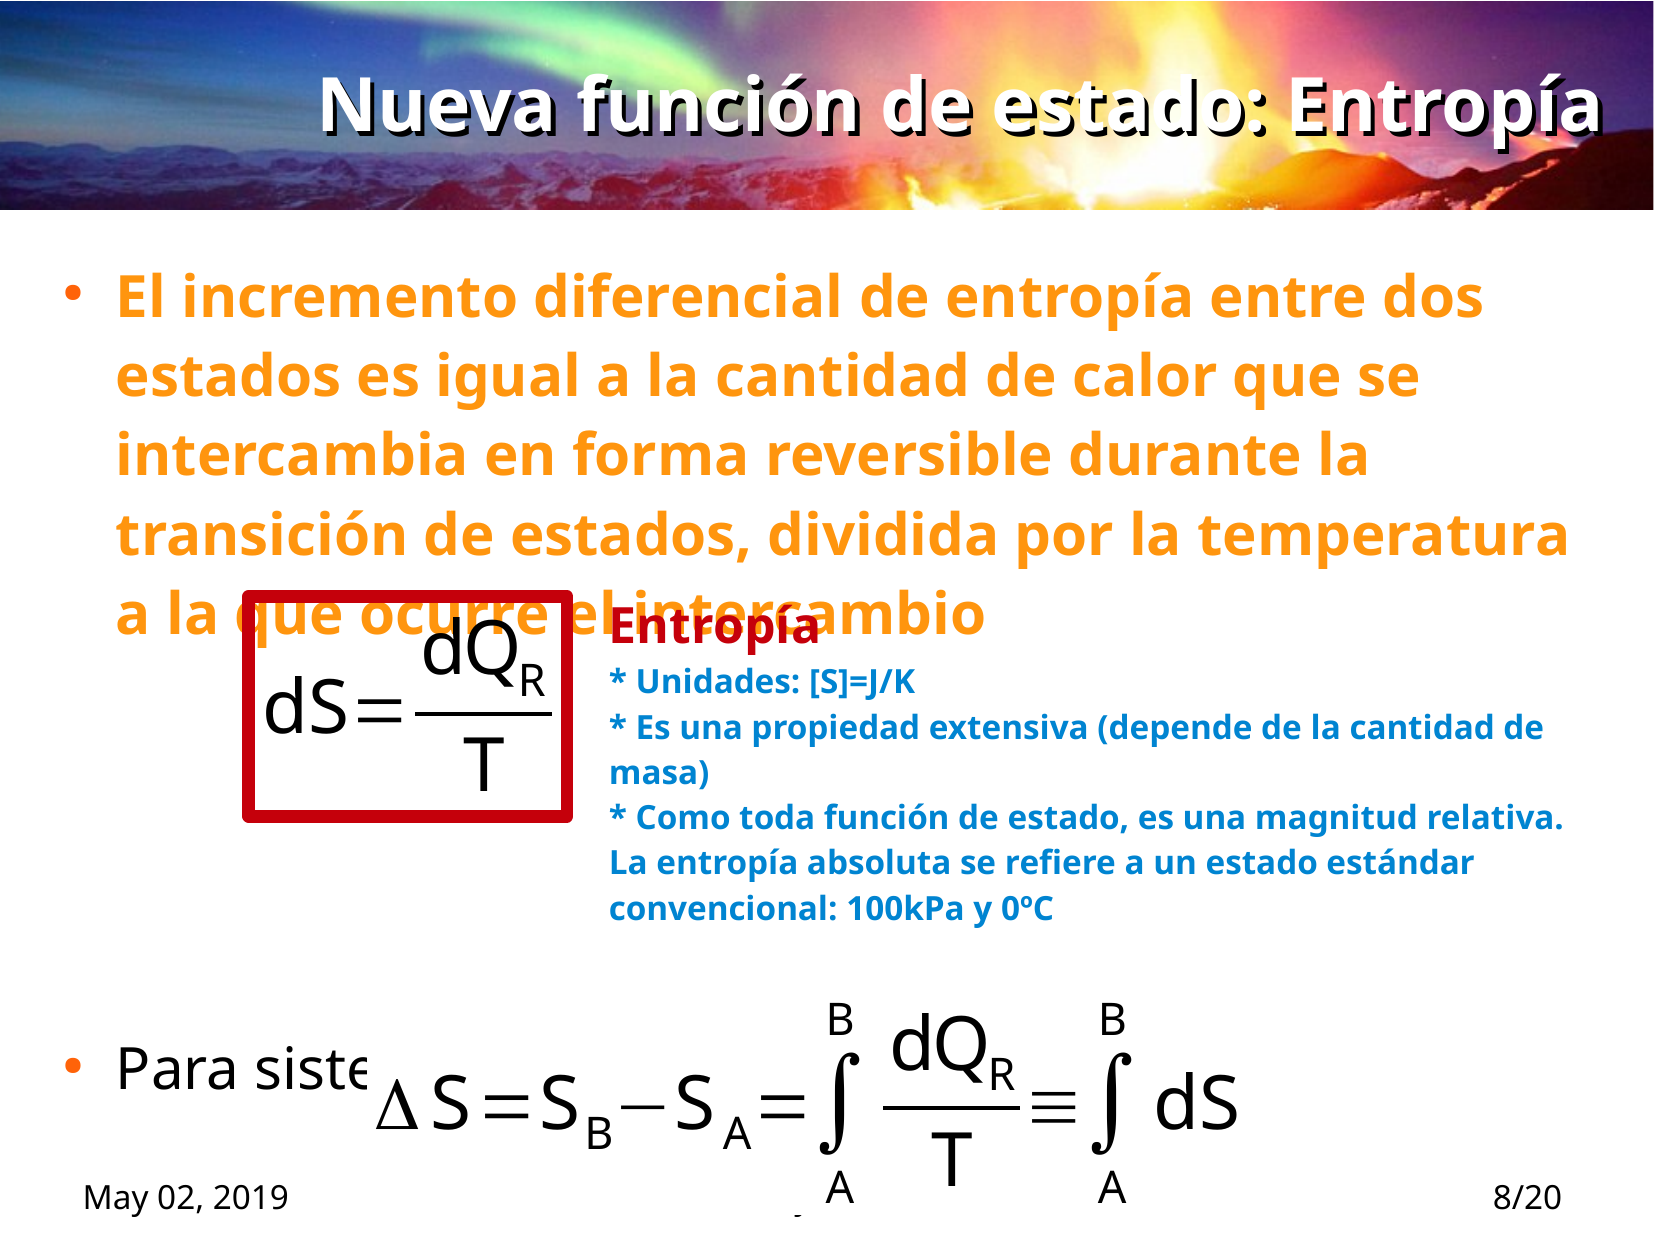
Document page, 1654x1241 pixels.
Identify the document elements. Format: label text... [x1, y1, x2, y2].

picture [0, 1, 1654, 210]
chart [366, 992, 1246, 1216]
text_box Entropía * Unidades: [S]=J/K * Es una propiedad extensiva (depende de la cantidad de masa) * Como toda función de estado, es una magnitud relativa. La entropía absoluta se refiere a un estado estándar convencional: 100kPa y 0ºC [594, 582, 1615, 849]
title Nueva función de estado: Entropía [45, 15, 1606, 191]
list El incremento diferencial de entropía entre dos estados es igual a la cantidad de calor que se intercambia en forma reversible durante la transición de estados, dividida por la temperatura a la que ocurre el intercambio Para sistemas macroscópicos: [45, 255, 1606, 1156]
chart [255, 602, 561, 811]
